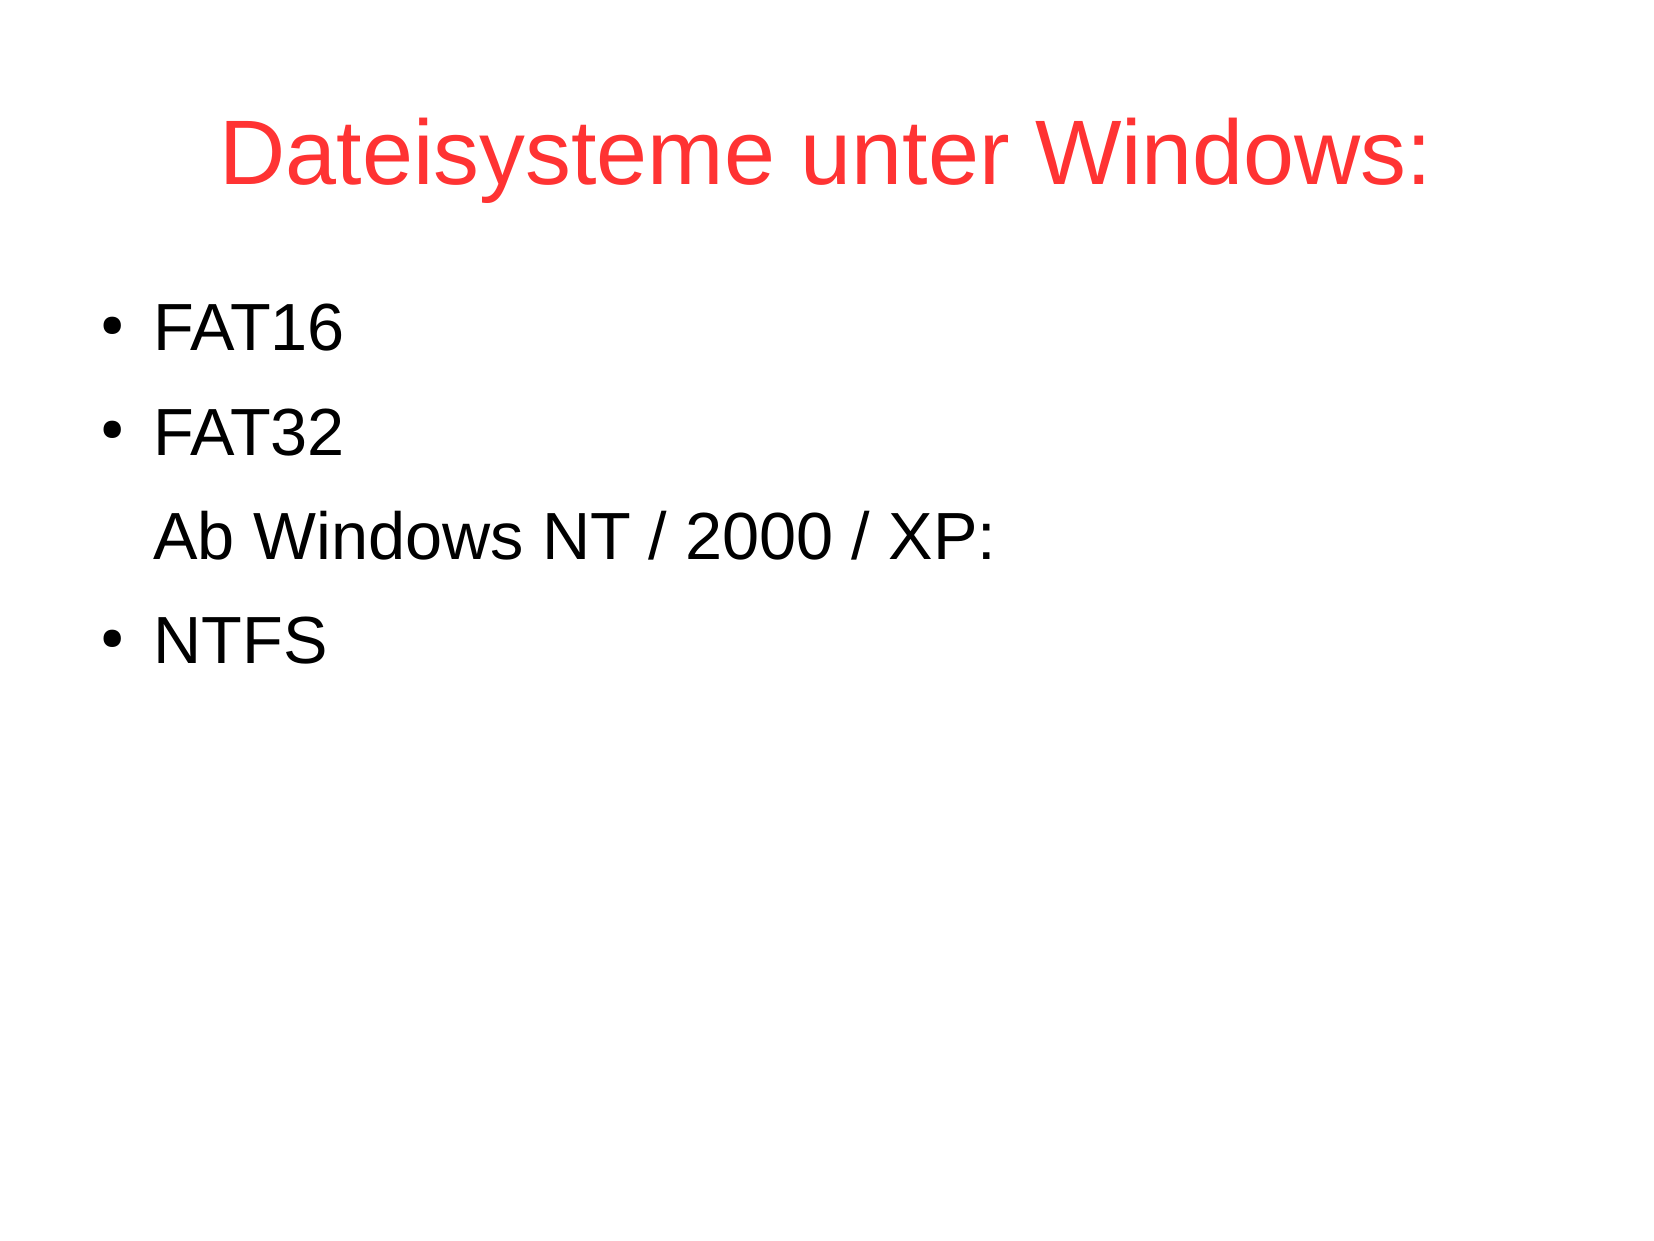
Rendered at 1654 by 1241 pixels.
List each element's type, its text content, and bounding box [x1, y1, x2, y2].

title Dateisysteme unter Windows: [82, 49, 1571, 257]
list FAT16 FAT32 Ab Windows NT / 2000 / XP: NTFS [82, 290, 1571, 1109]
